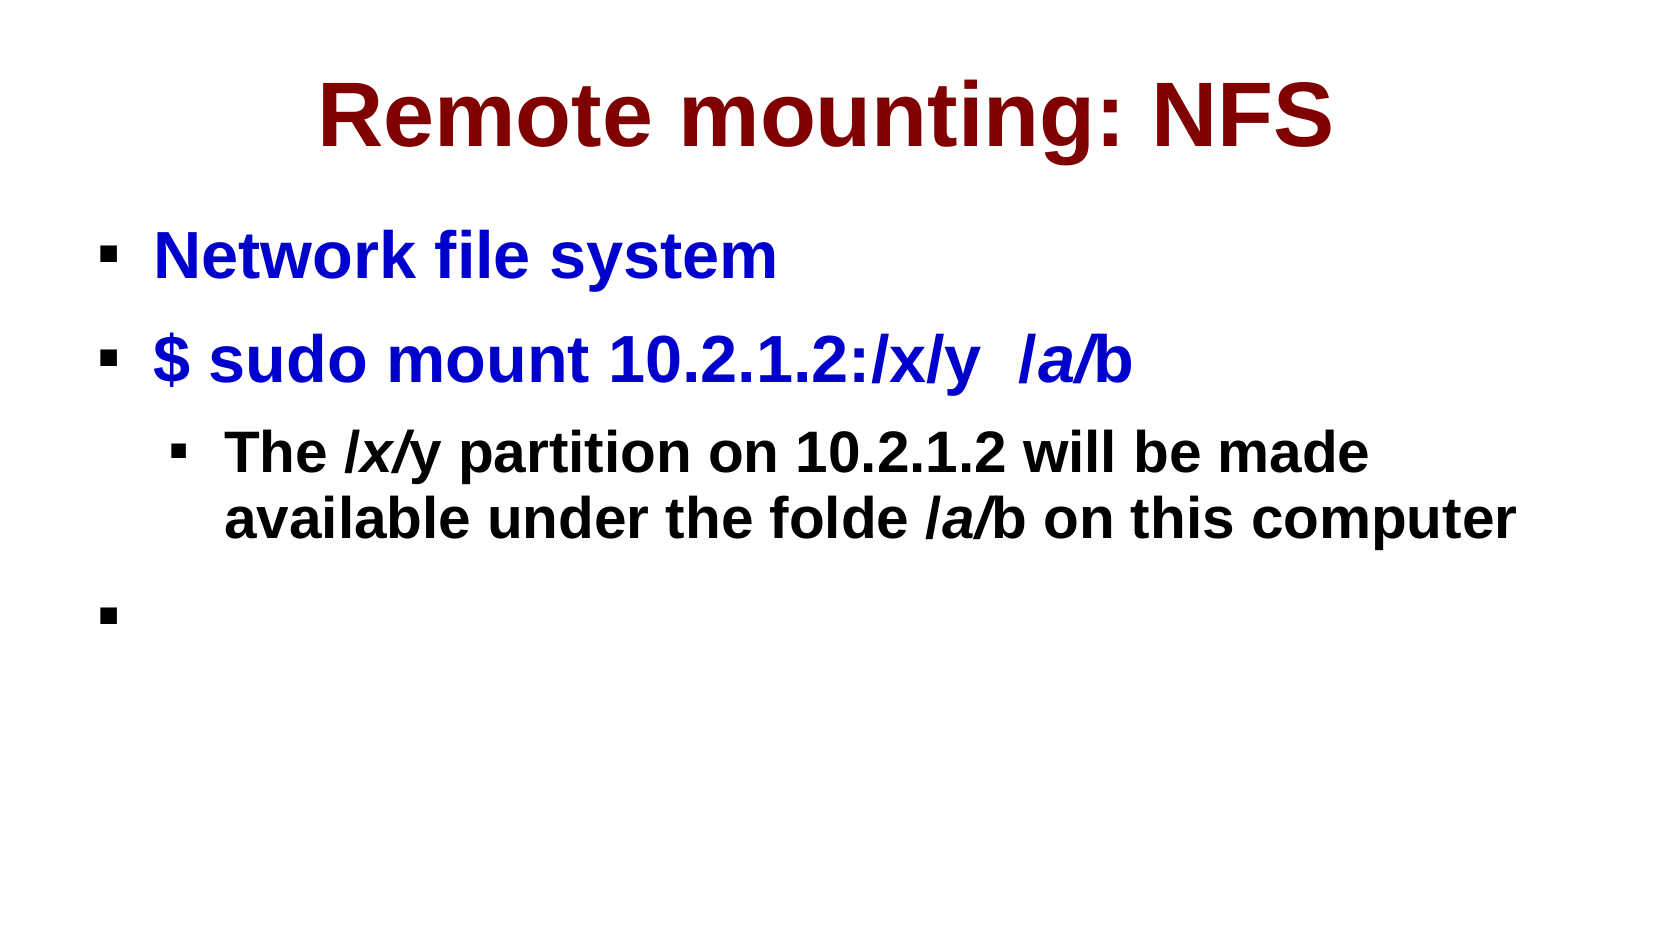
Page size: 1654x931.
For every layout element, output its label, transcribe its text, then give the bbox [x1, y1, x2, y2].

title Remote mounting: NFS [82, 37, 1571, 193]
list Network file system $ sudo mount 10.2.1.2:/x/y /a/b The /x/y partition on 10.2.1.2 will be made available under the folde /a/b on this computer [82, 217, 1571, 757]
